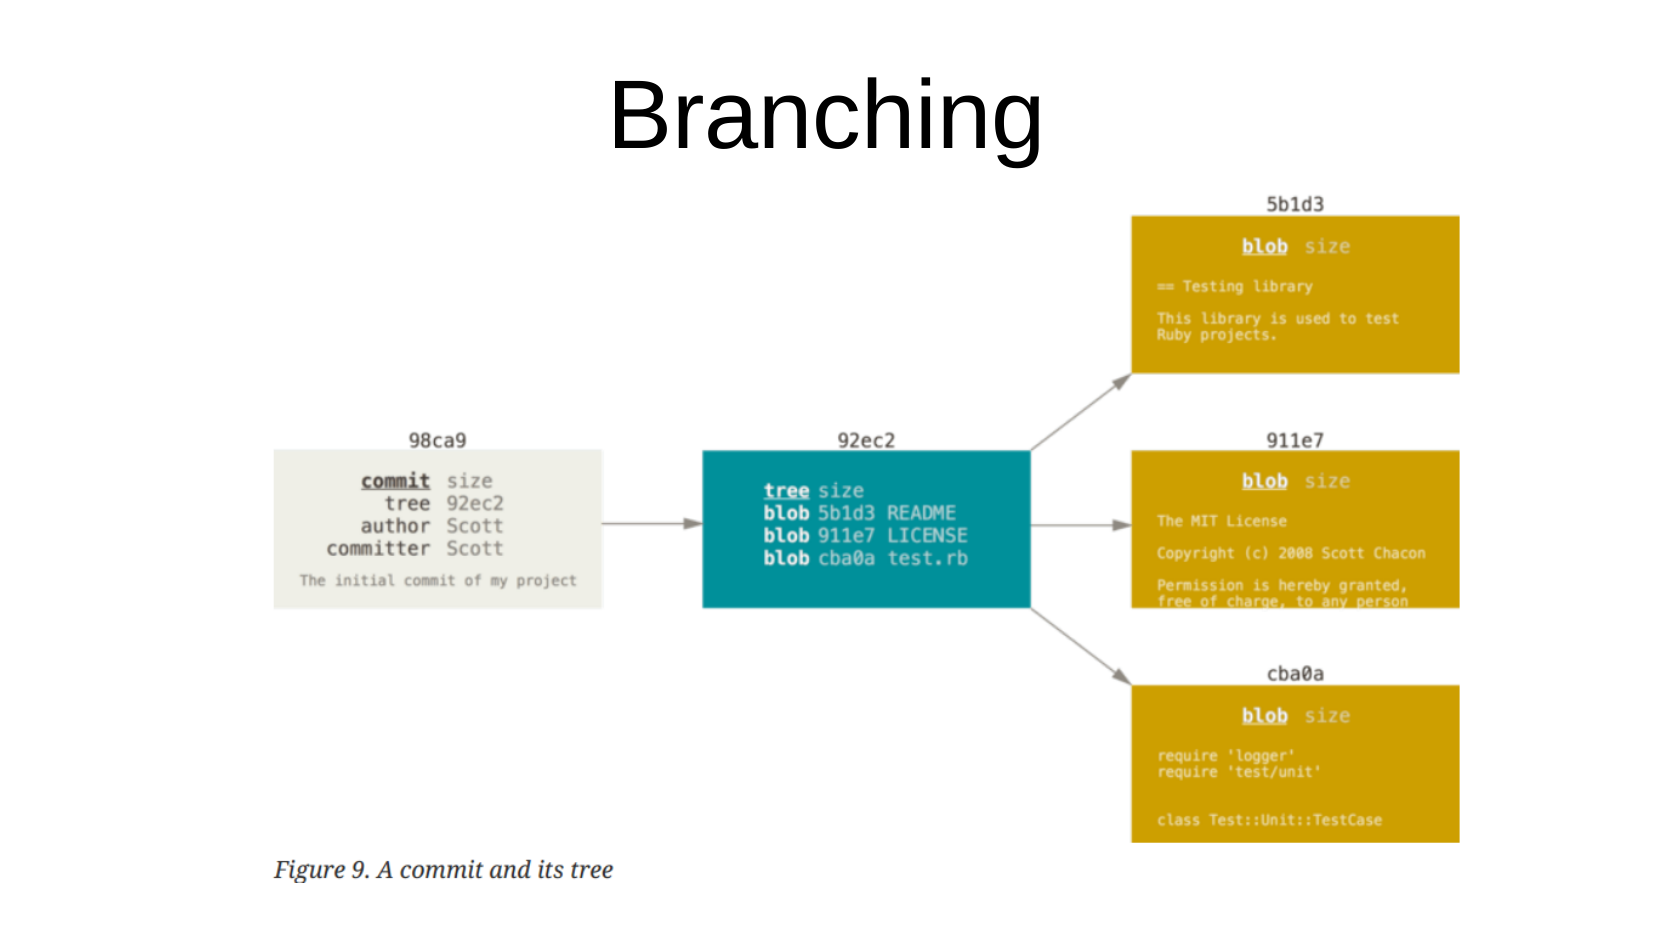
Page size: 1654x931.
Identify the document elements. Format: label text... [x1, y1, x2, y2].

title Branching [82, 37, 1571, 193]
picture [195, 179, 1501, 883]
